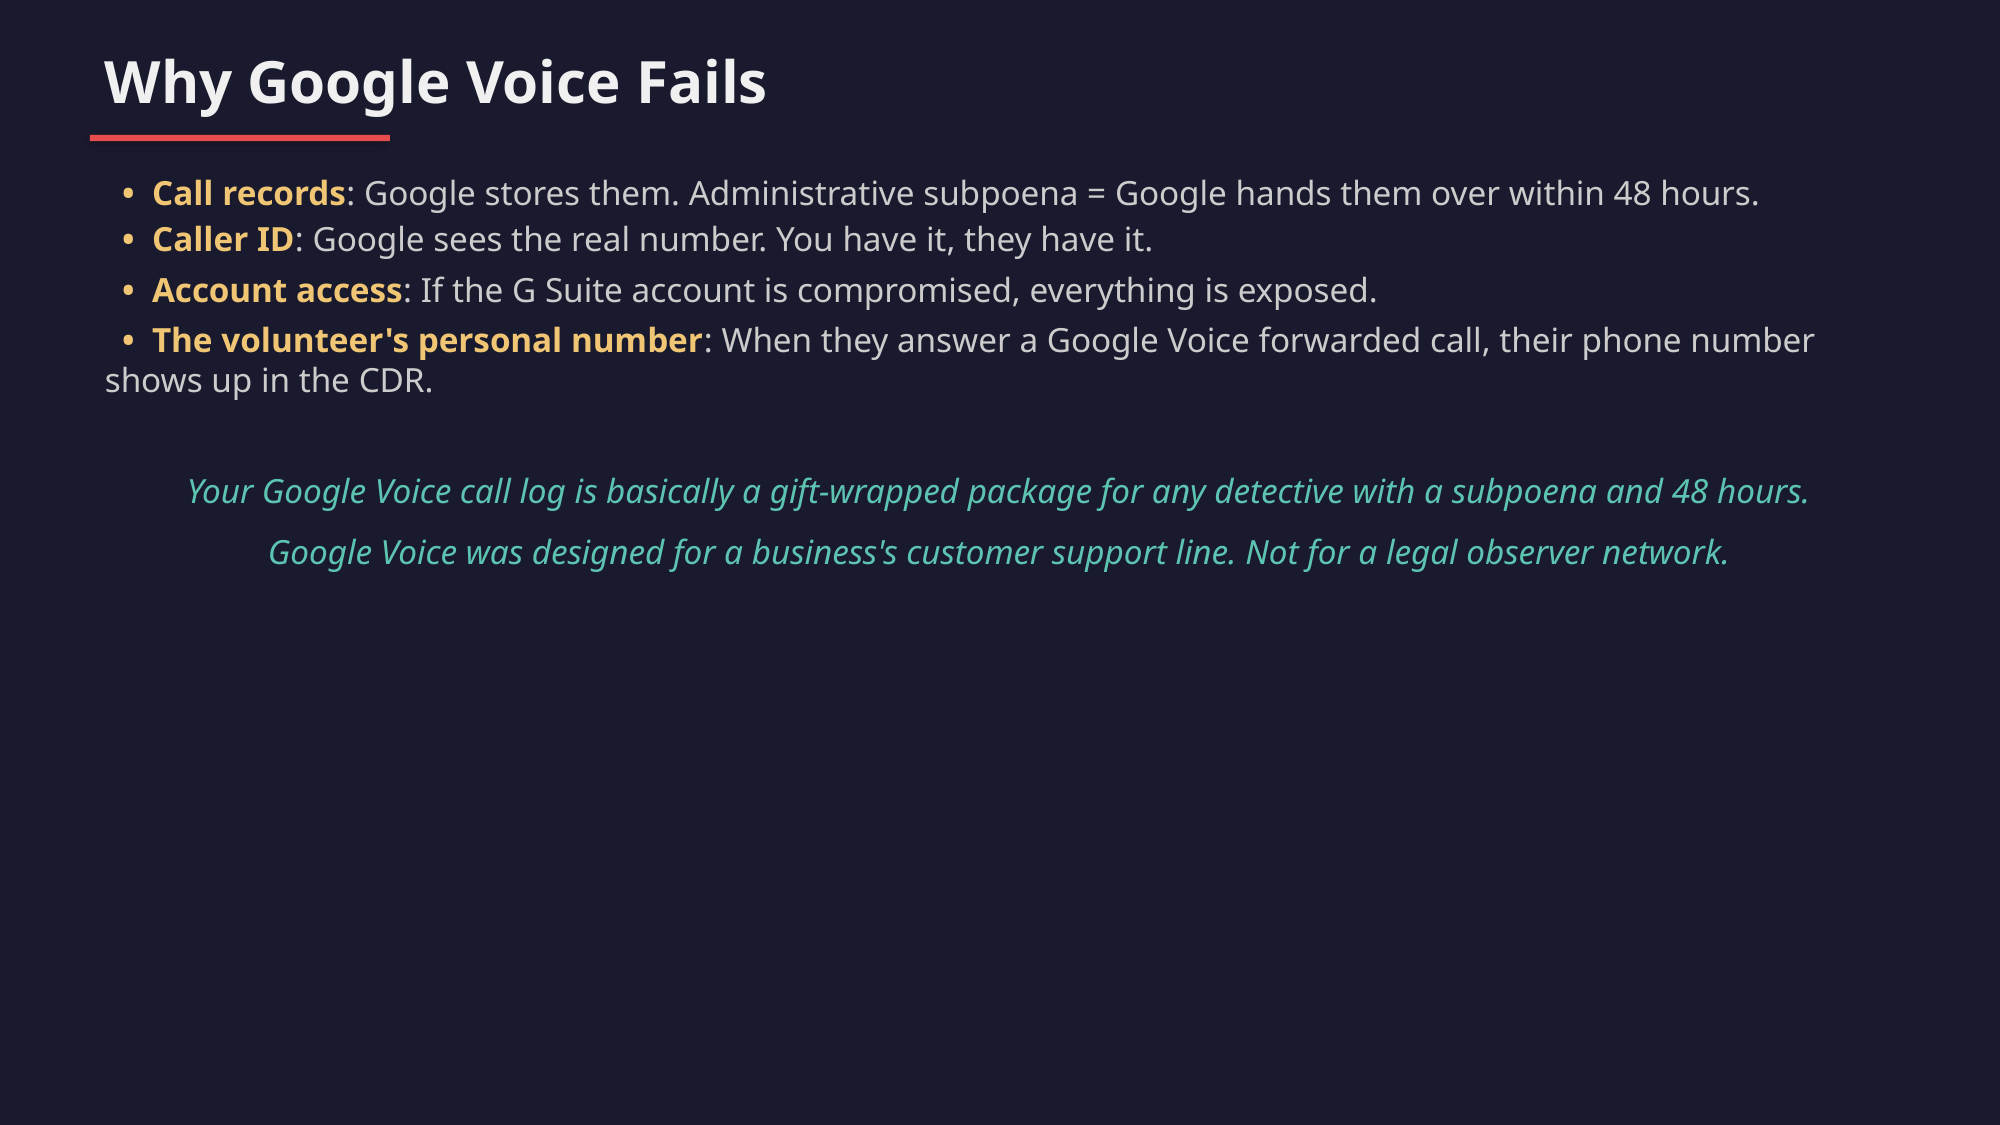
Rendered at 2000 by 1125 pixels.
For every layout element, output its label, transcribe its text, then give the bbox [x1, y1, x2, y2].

text_box [89, 134, 390, 142]
text_box • Call records: Google stores them. Administrative subpoena = Google hands them over within 48 hours. • Caller ID: Google sees the real number. You have it, they have it. • Account access: If the G Suite account is compromised, everything is exposed. • The volunteer's personal number: When they answer a Google Voice forwarded call, their phone number shows up in the CDR. Your Google Voice call log is basically a gift-wrapped package for any detective with a subpoena and 48 hours. Google Voice was designed for a business's customer support line. Not for a legal observer network. [89, 164, 1910, 579]
text_box Why Google Voice Fails [89, 37, 1910, 123]
